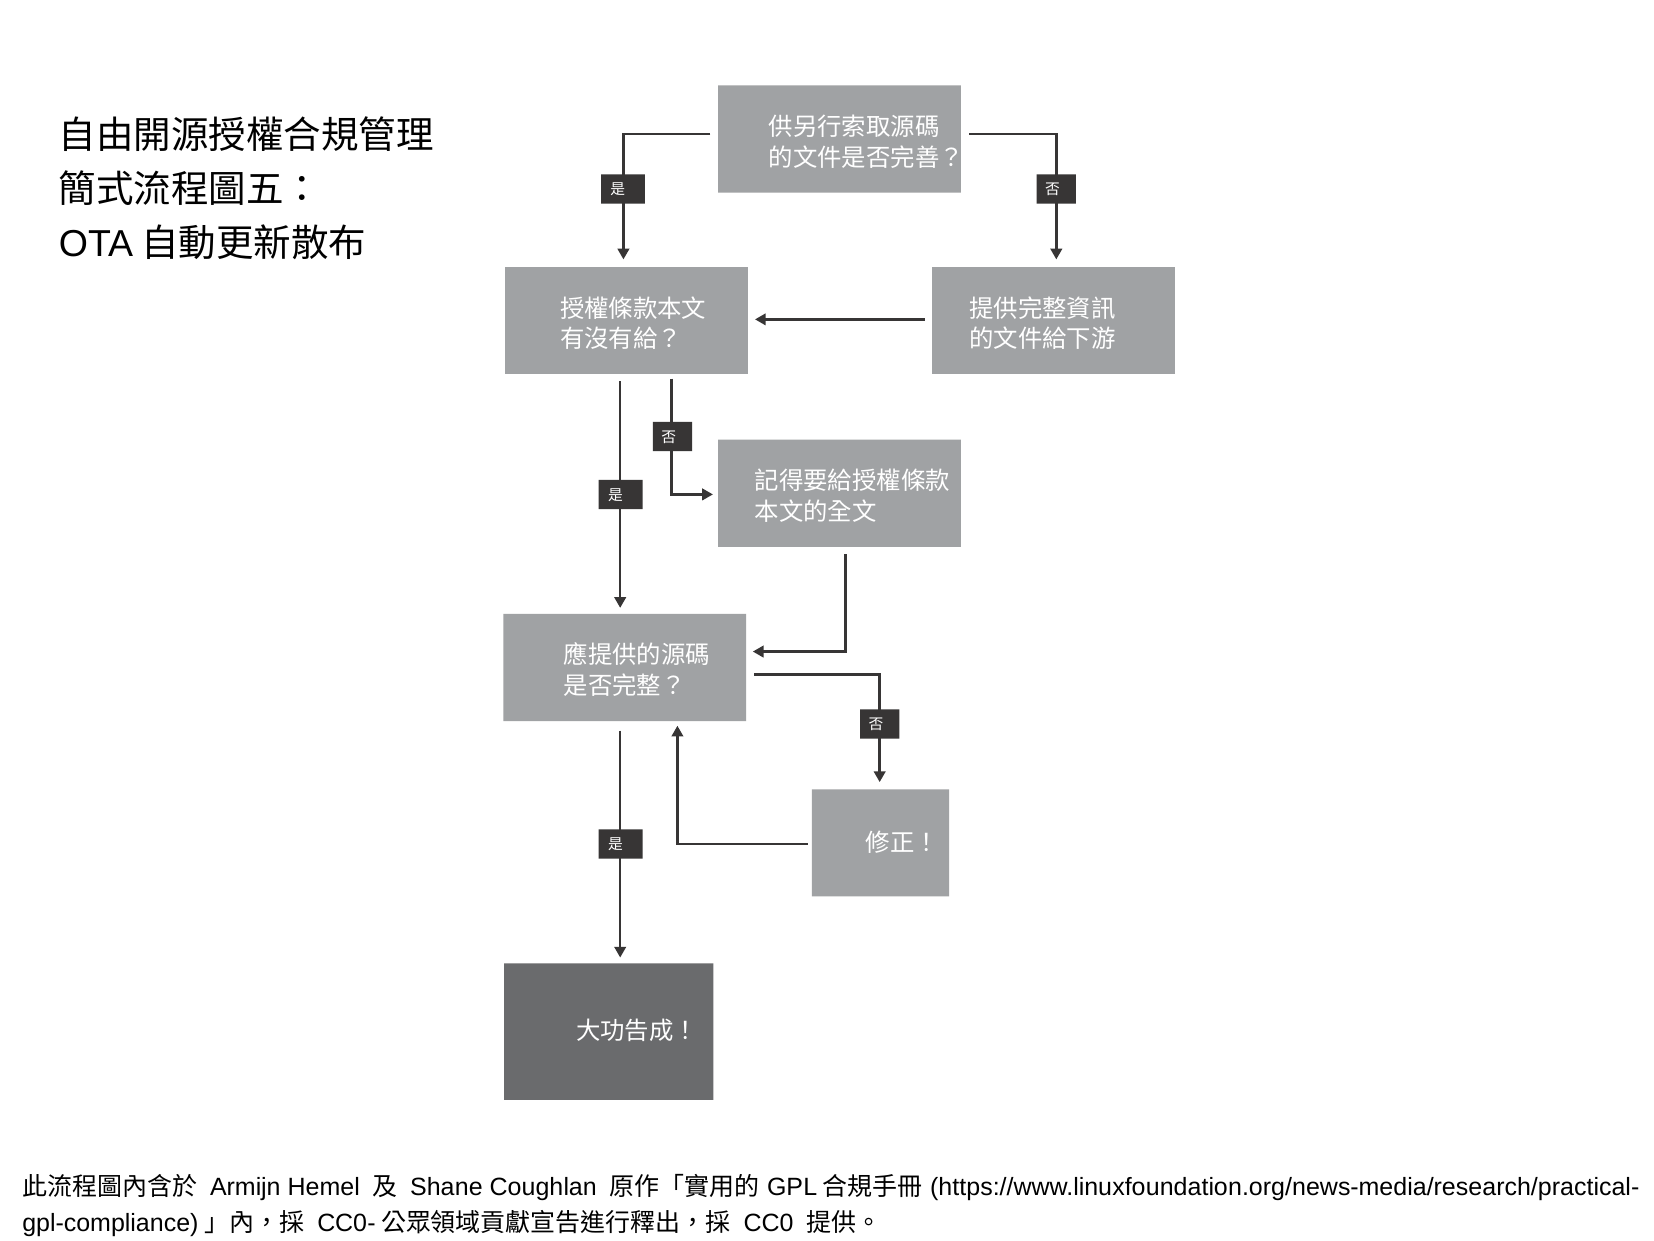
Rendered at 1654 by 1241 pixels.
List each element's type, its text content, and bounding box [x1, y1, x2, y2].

text_box 自由開源授權合規管理 簡式流程圖五： OTA自動更新散布 [44, 97, 449, 245]
text_box 此流程圖內含於 Armijn Hemel 及 Shane Coughlan 原作「實用的GPL合規手冊(https://www.linuxfoundation.org/news-media/research/practical-gpl-compliance)」內，採 CC0-公眾領域貢獻宣告進行釋出，採 CC0 提供。 [7, 1158, 1654, 1233]
picture [502, 0, 1177, 1101]
